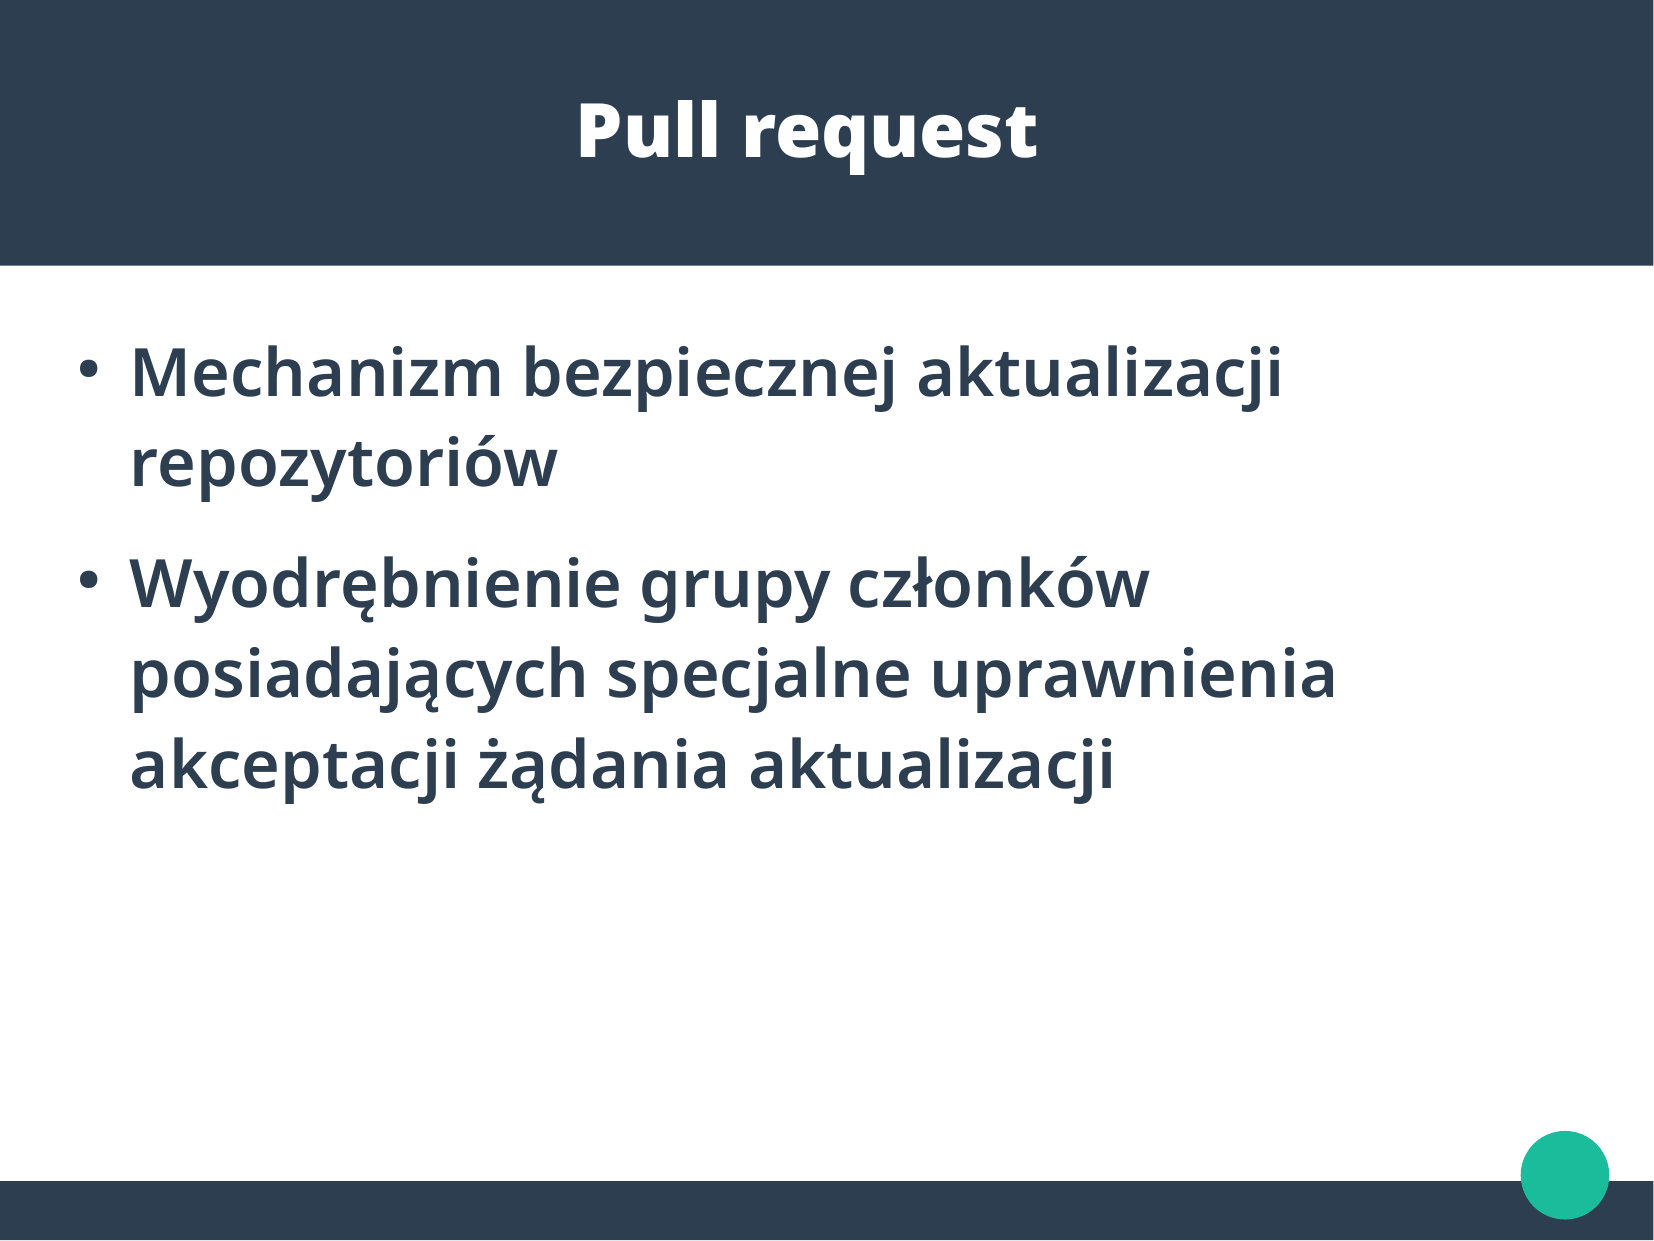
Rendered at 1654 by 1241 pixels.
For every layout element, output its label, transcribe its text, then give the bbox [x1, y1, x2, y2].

list Mechanizm bezpiecznej aktualizacji repozytoriów Wyodrębnienie grupy członków posiadających specjalne uprawnienia akceptacji żądania aktualizacji [59, 324, 1595, 1152]
title Pull request [59, 49, 1595, 207]
